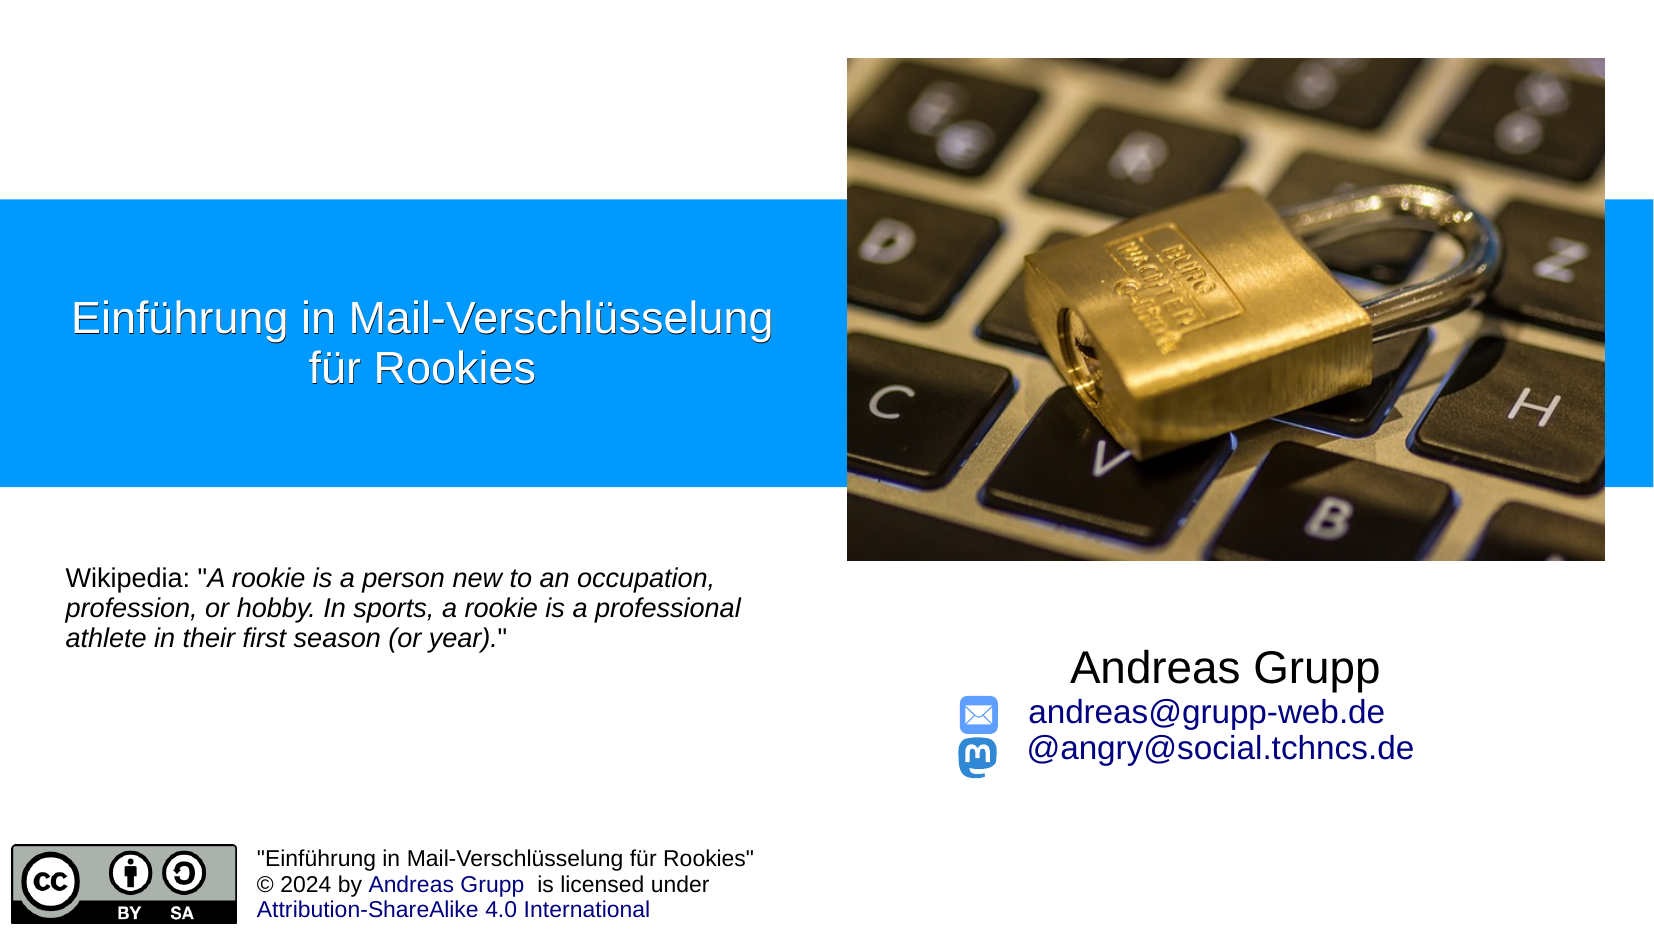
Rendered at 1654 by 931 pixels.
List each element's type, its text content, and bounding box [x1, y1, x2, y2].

text_box Andreas Grupp andreas@grupp-web.de @angry@social.tchncs.de [767, 590, 1654, 886]
picture [959, 695, 999, 735]
picture [957, 737, 999, 779]
text_box "Einführung in Mail-Verschlüsselung für Rookies" © 2024 by Andreas Grupp is licensed under Attribution-ShareAlike 4.0 International [242, 838, 857, 931]
picture [847, 58, 1605, 562]
picture [11, 844, 237, 924]
text_box Wikipedia: "A rookie is a person new to an occupation, profession, or hobby. In sports, a rookie is a professional athlete in their first season (or year)." [50, 555, 827, 661]
title Einführung in Mail-Verschlüsselung für Rookies [47, 243, 798, 443]
